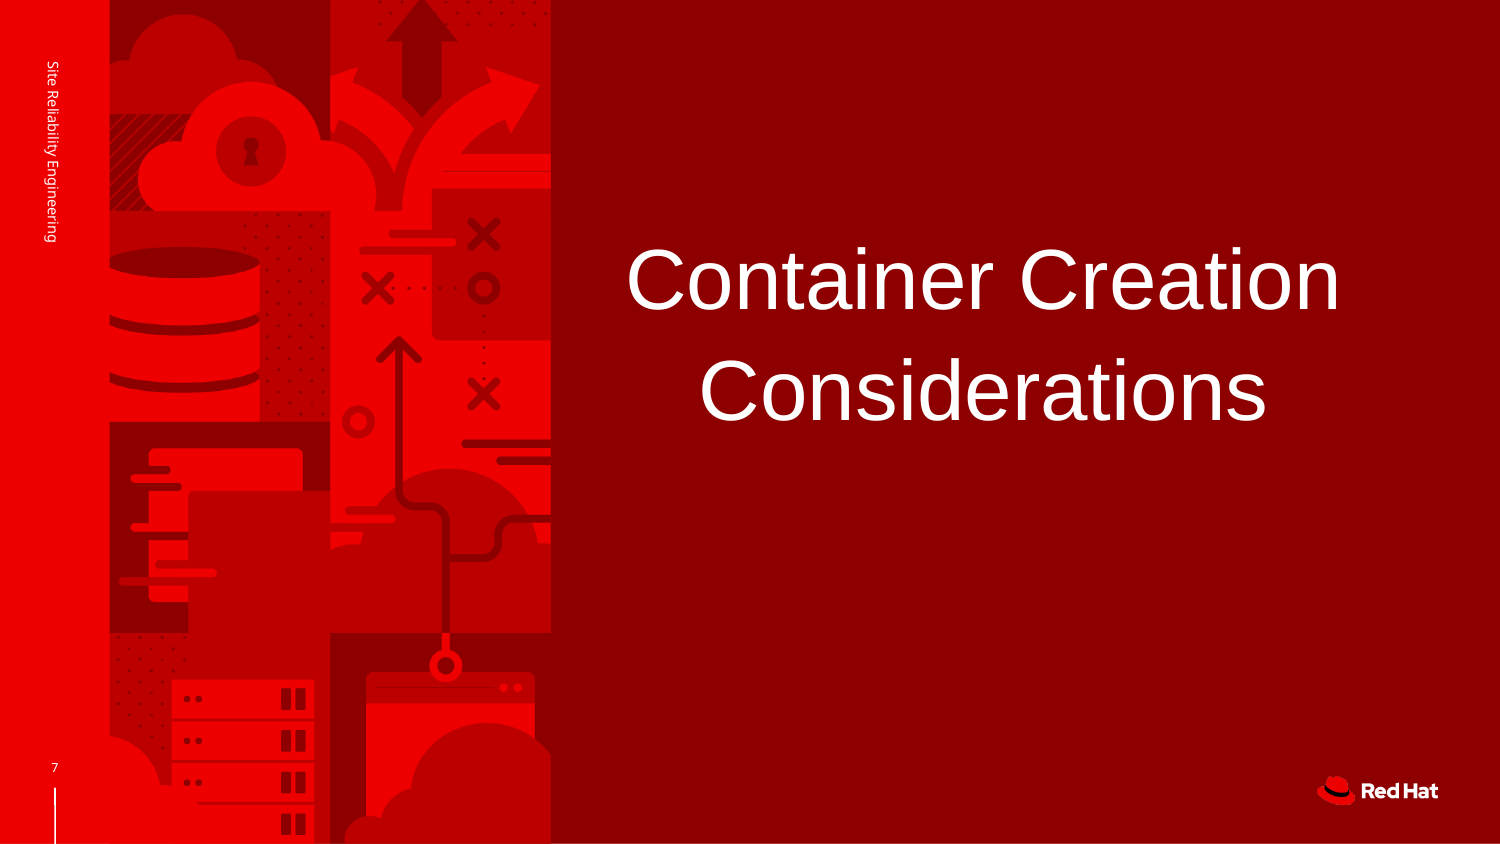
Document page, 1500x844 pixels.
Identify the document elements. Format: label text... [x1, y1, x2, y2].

slide_number <number> [10, 759, 101, 777]
subtitle Site Reliability Engineering [0, 0, 108, 634]
title Container Creation Considerations [574, 200, 1393, 679]
picture [0, 0, 1500, 844]
